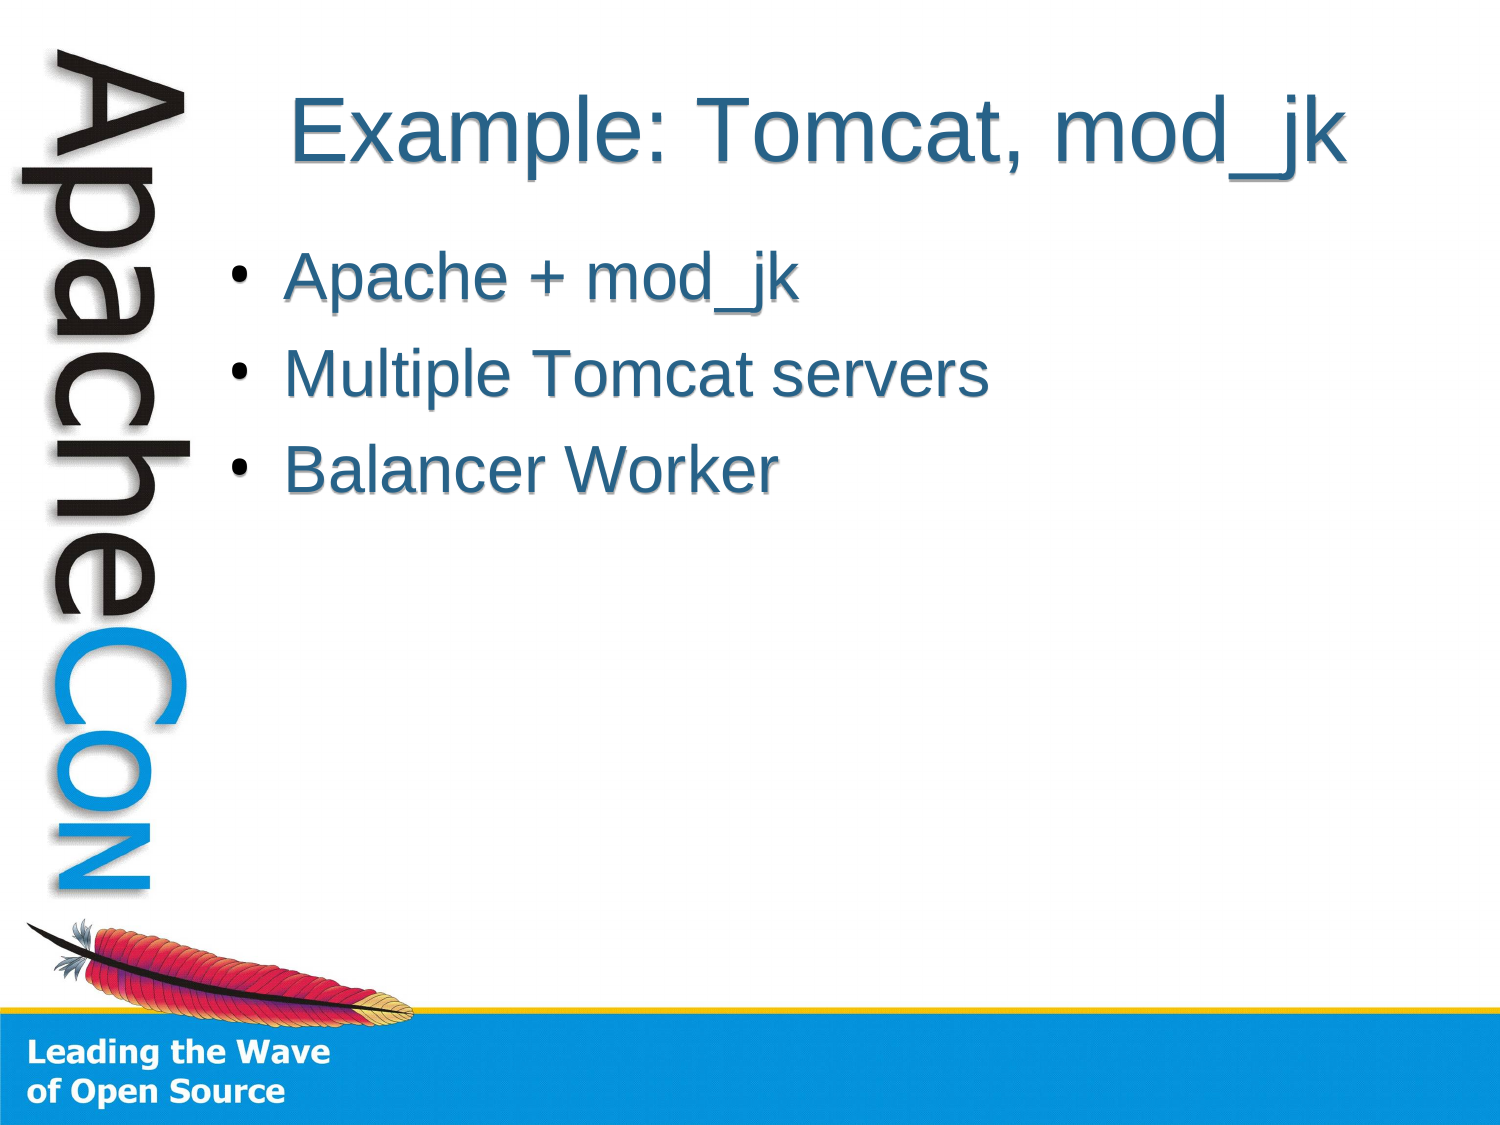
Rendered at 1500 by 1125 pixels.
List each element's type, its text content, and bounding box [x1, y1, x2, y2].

list Apache + mod_jk Multiple Tomcat servers Balancer Worker [212, 224, 1426, 913]
title Example: Tomcat, mod_jk [212, 62, 1426, 188]
